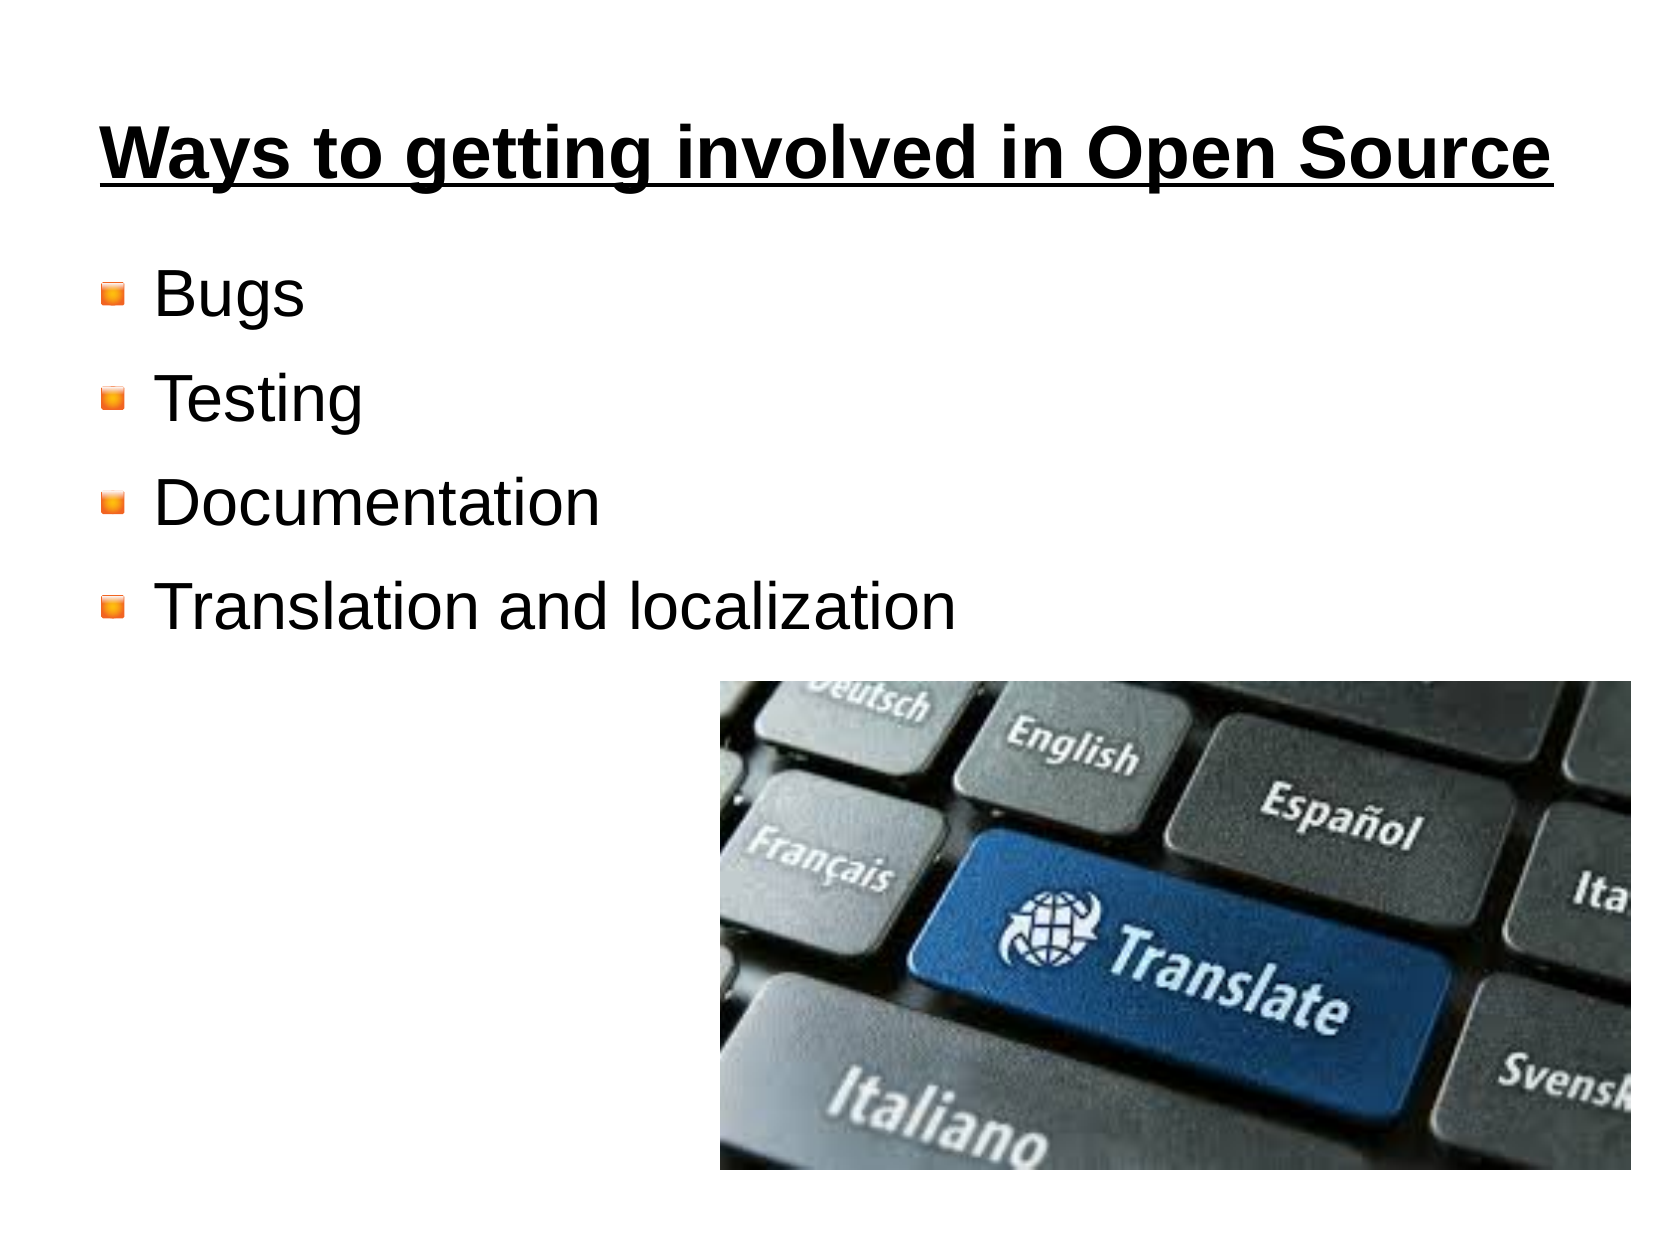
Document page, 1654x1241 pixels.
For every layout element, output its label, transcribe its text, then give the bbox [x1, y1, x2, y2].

list Bugs Testing Documentation Translation and localization [82, 256, 1571, 1182]
title Ways to getting involved in Open Source [82, 49, 1571, 256]
picture [720, 681, 1631, 1170]
